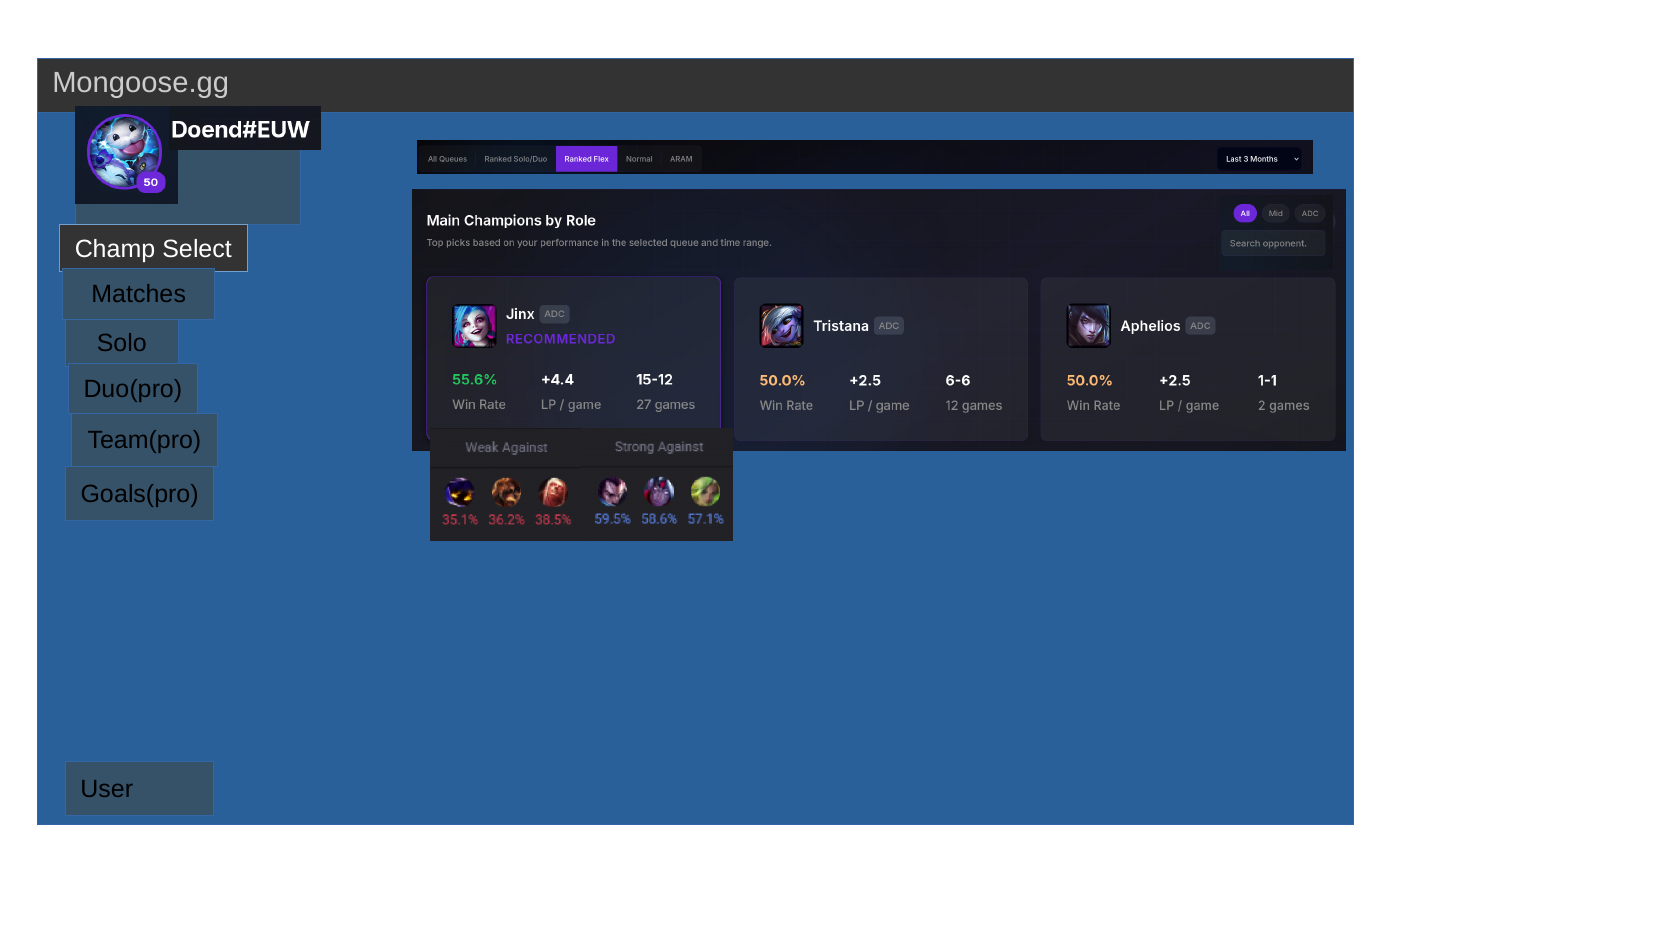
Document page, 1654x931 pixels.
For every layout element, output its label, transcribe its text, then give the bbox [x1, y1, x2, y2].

text_box [37, 58, 1354, 825]
text_box Duo(pro) [68, 363, 198, 414]
picture [417, 140, 1313, 174]
picture [75, 106, 321, 204]
text_box Solo [65, 319, 179, 367]
text_box Mongoose.gg [37, 59, 245, 107]
text_box Champ Select [59, 224, 248, 272]
text_box Team(pro) [71, 413, 218, 467]
text_box Goals(pro) [65, 466, 214, 521]
picture [412, 189, 1346, 541]
text_box User [65, 761, 214, 816]
text_box Matches [62, 268, 215, 320]
